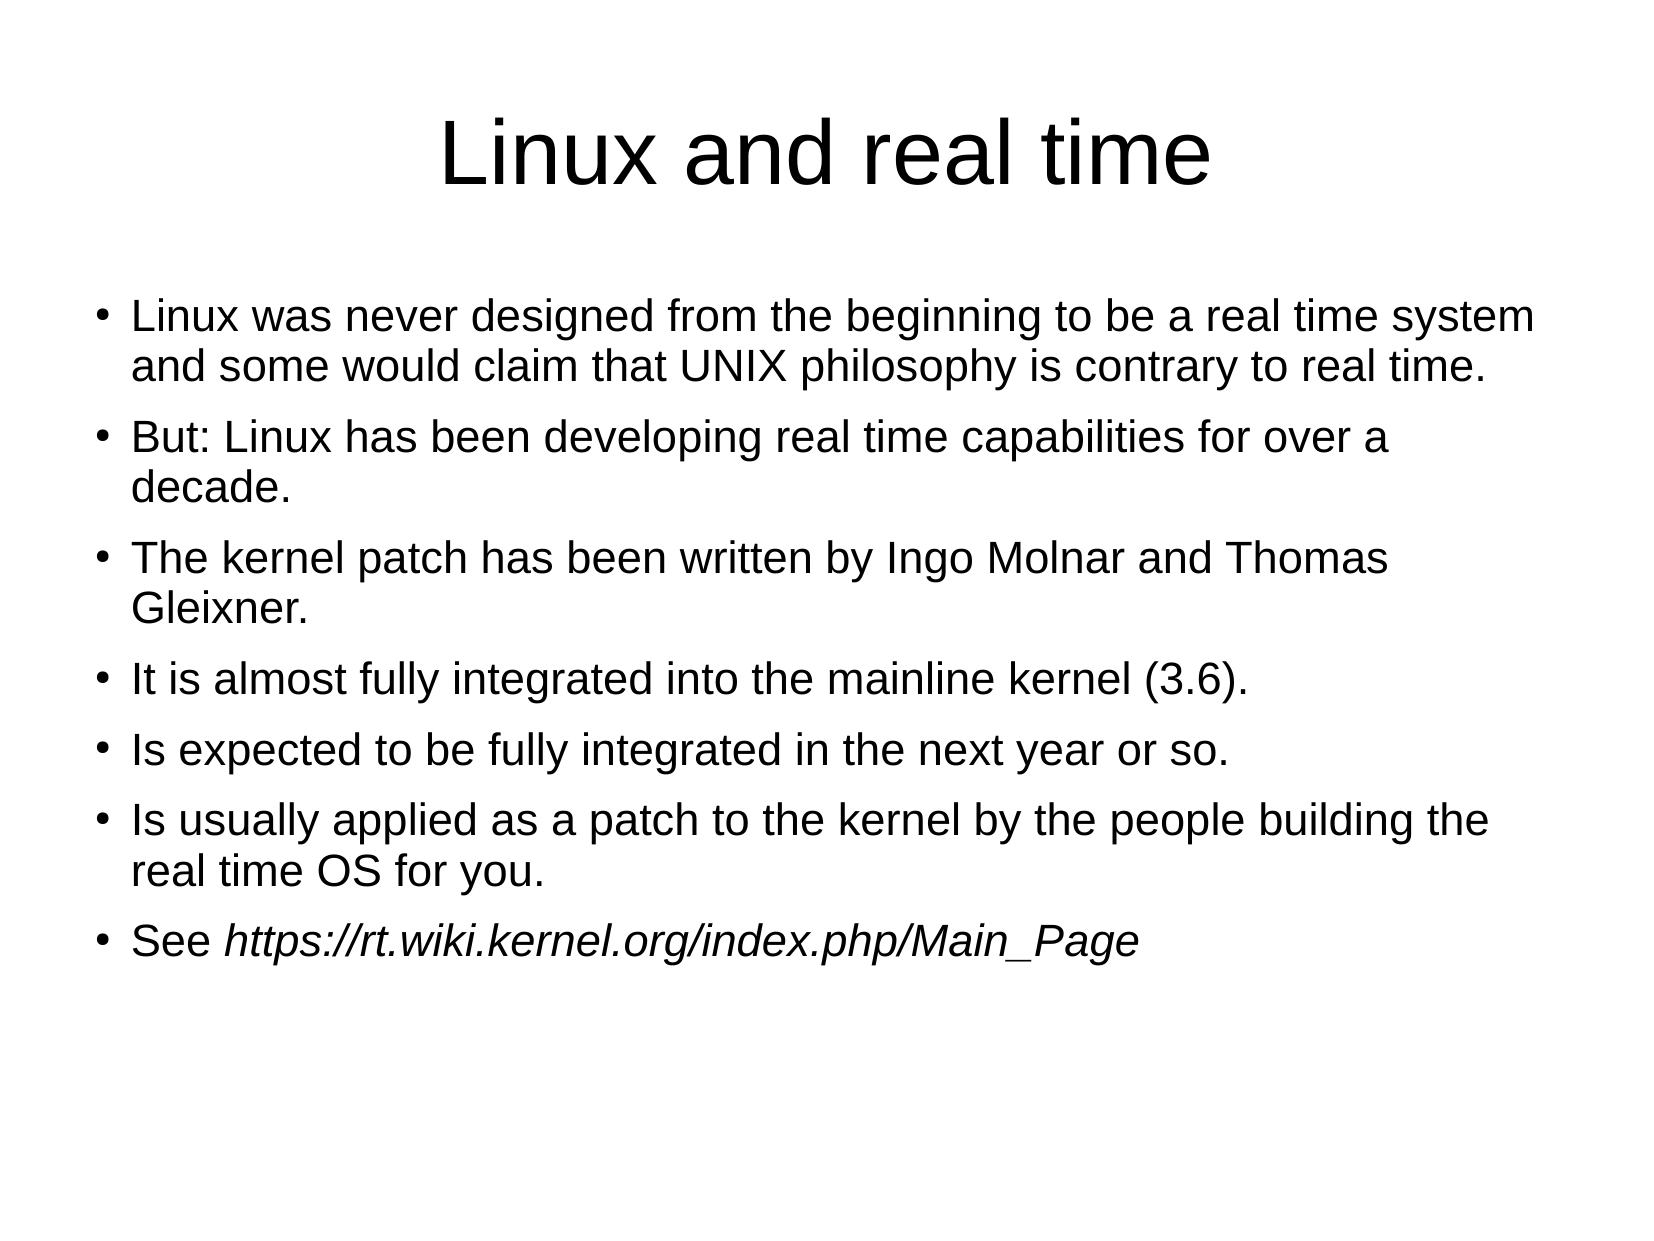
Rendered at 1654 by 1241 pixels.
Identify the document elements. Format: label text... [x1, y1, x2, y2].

list Linux was never designed from the beginning to be a real time system and some would claim that UNIX philosophy is contrary to real time. But: Linux has been developing real time capabilities for over a decade. The kernel patch has been written by Ingo Molnar and Thomas Gleixner. It is almost fully integrated into the mainline kernel (3.6). Is expected to be fully integrated in the next year or so. Is usually applied as a patch to the kernel by the people building the real time OS for you. See https://rt.wiki.kernel.org/index.php/Main_Page [82, 290, 1538, 1010]
title Linux and real time [82, 49, 1571, 257]
